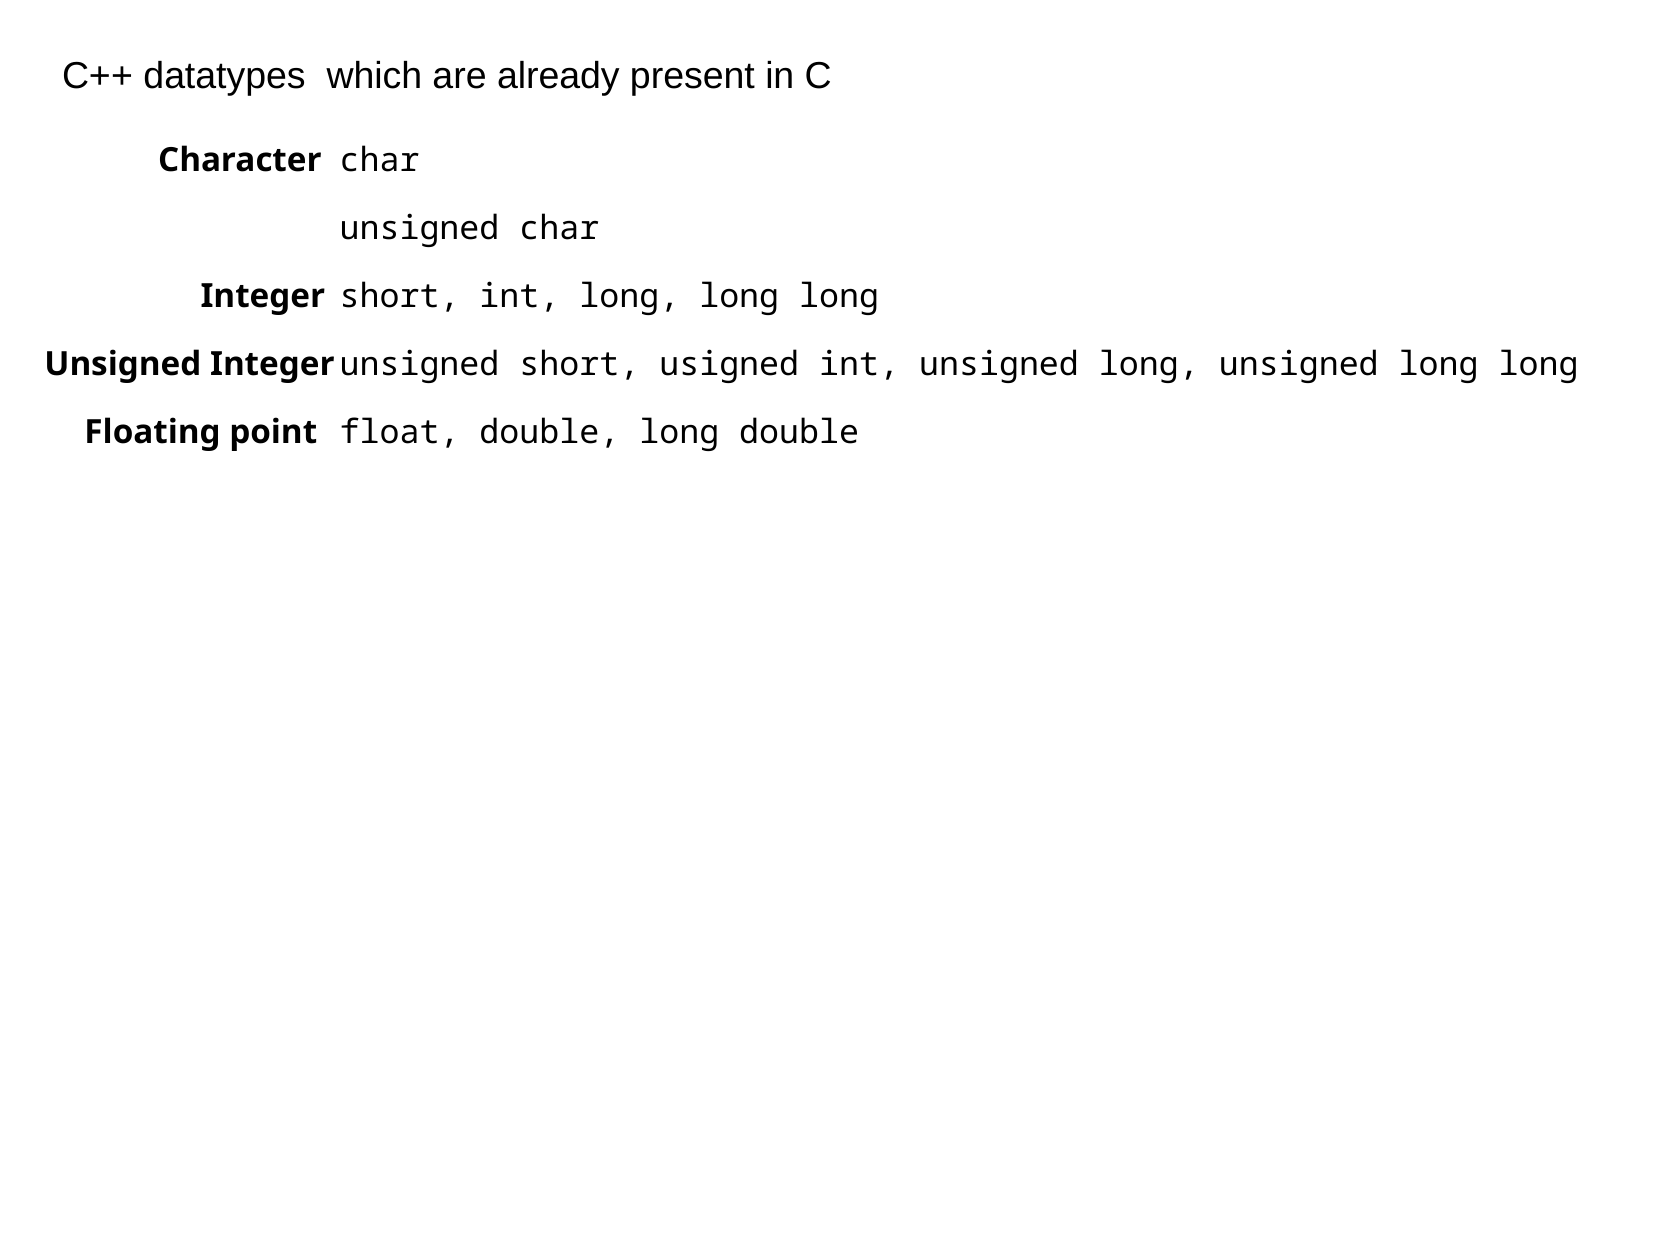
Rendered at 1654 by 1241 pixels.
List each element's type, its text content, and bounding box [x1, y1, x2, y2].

text_box C++ datatypes which are already present in C [47, 47, 847, 105]
text_box Character char unsigned char Integer short, int, long, long long Unsigned Integer unsigned short, usigned int, unsigned long, unsigned long long Floating point float, double, long double [29, 106, 1595, 400]
